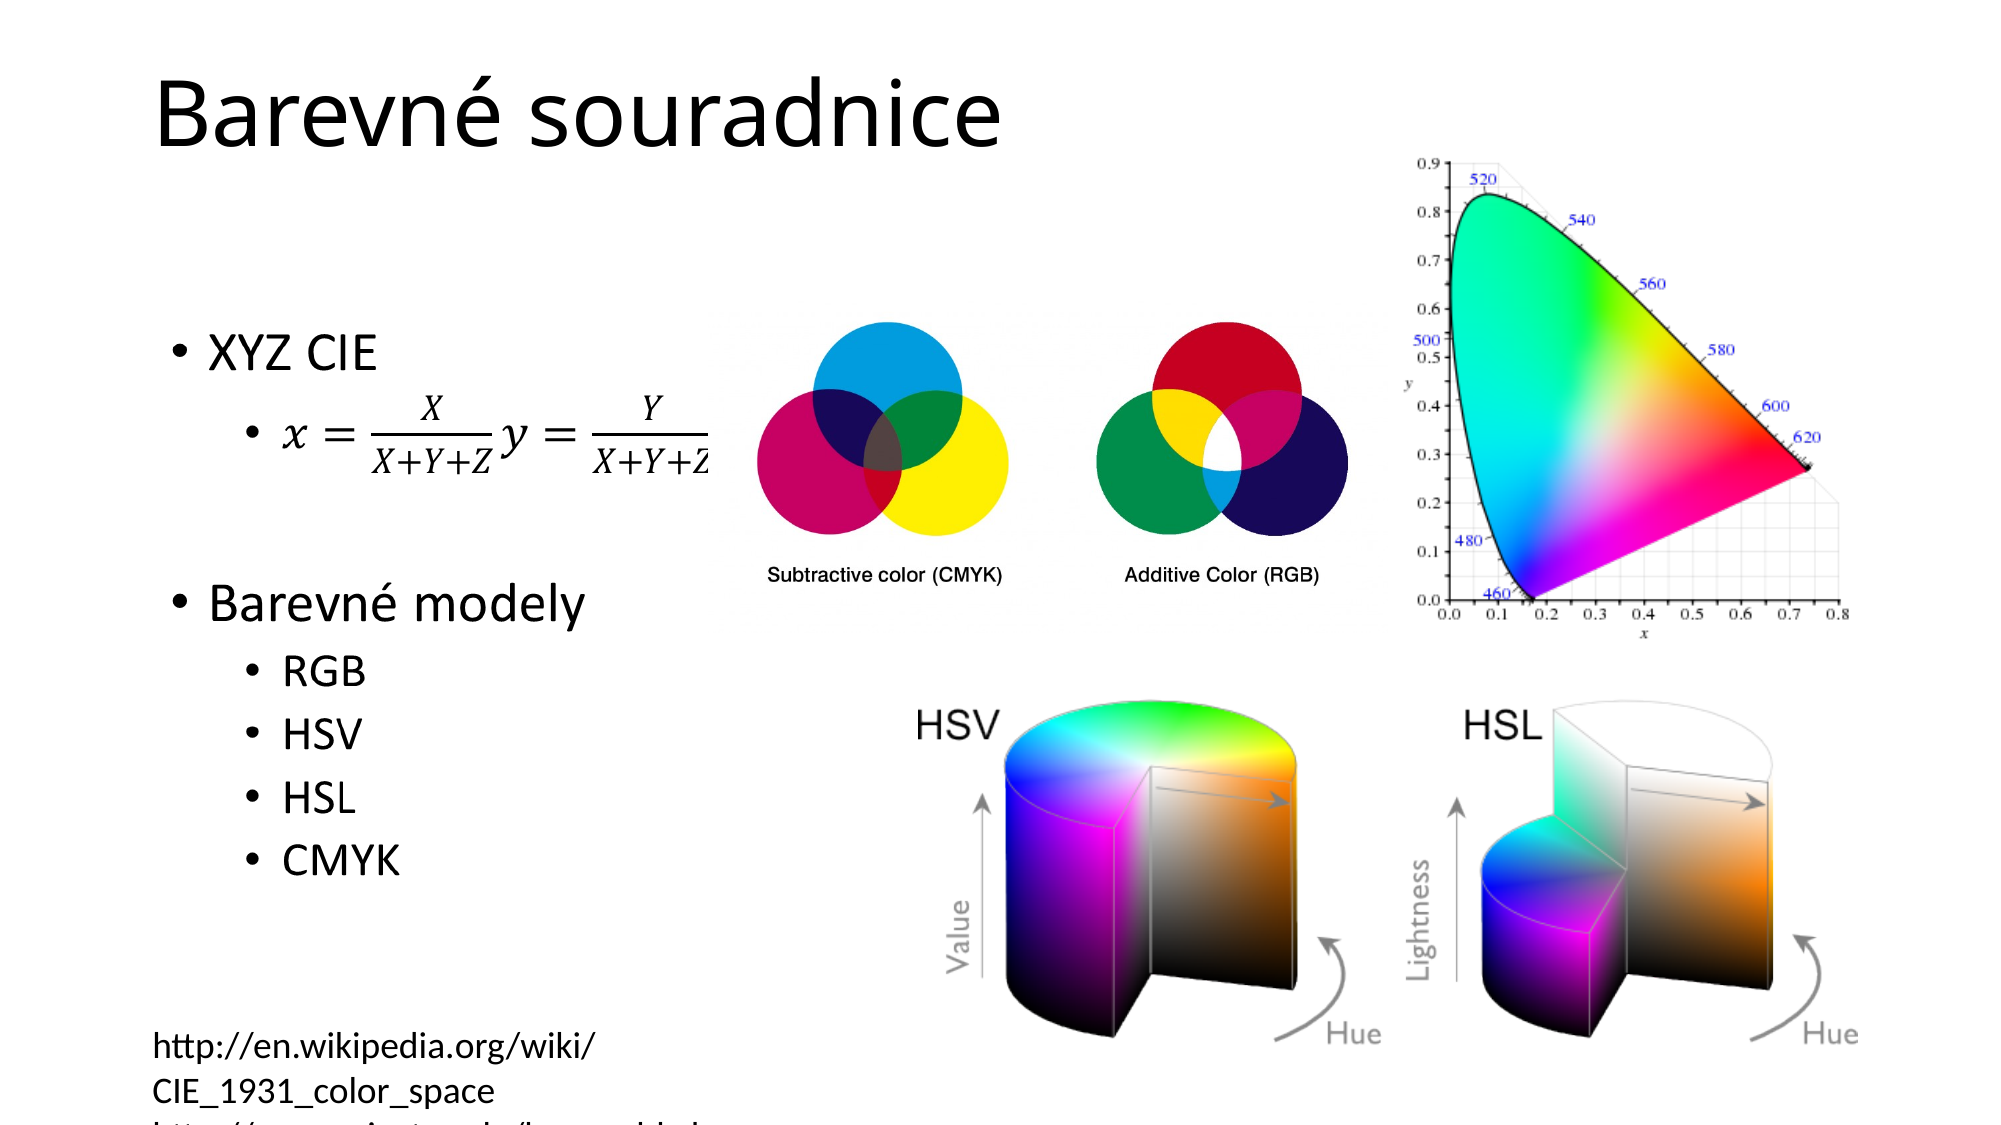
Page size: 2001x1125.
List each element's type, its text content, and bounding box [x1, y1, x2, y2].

list [137, 299, 1863, 1014]
footer http://en.wikipedia.org/wiki/CIE_1931_color_space http://www.wisotop.de/hsv-und-hsl-farbmodell.shtml http://blog.thepapermillstore.com/cmyk-vs-rgb-color [137, 1013, 735, 1074]
picture [918, 671, 1858, 1057]
picture [708, 301, 1388, 633]
picture [1393, 149, 1863, 648]
title Barevné souradnice [137, 59, 1863, 278]
